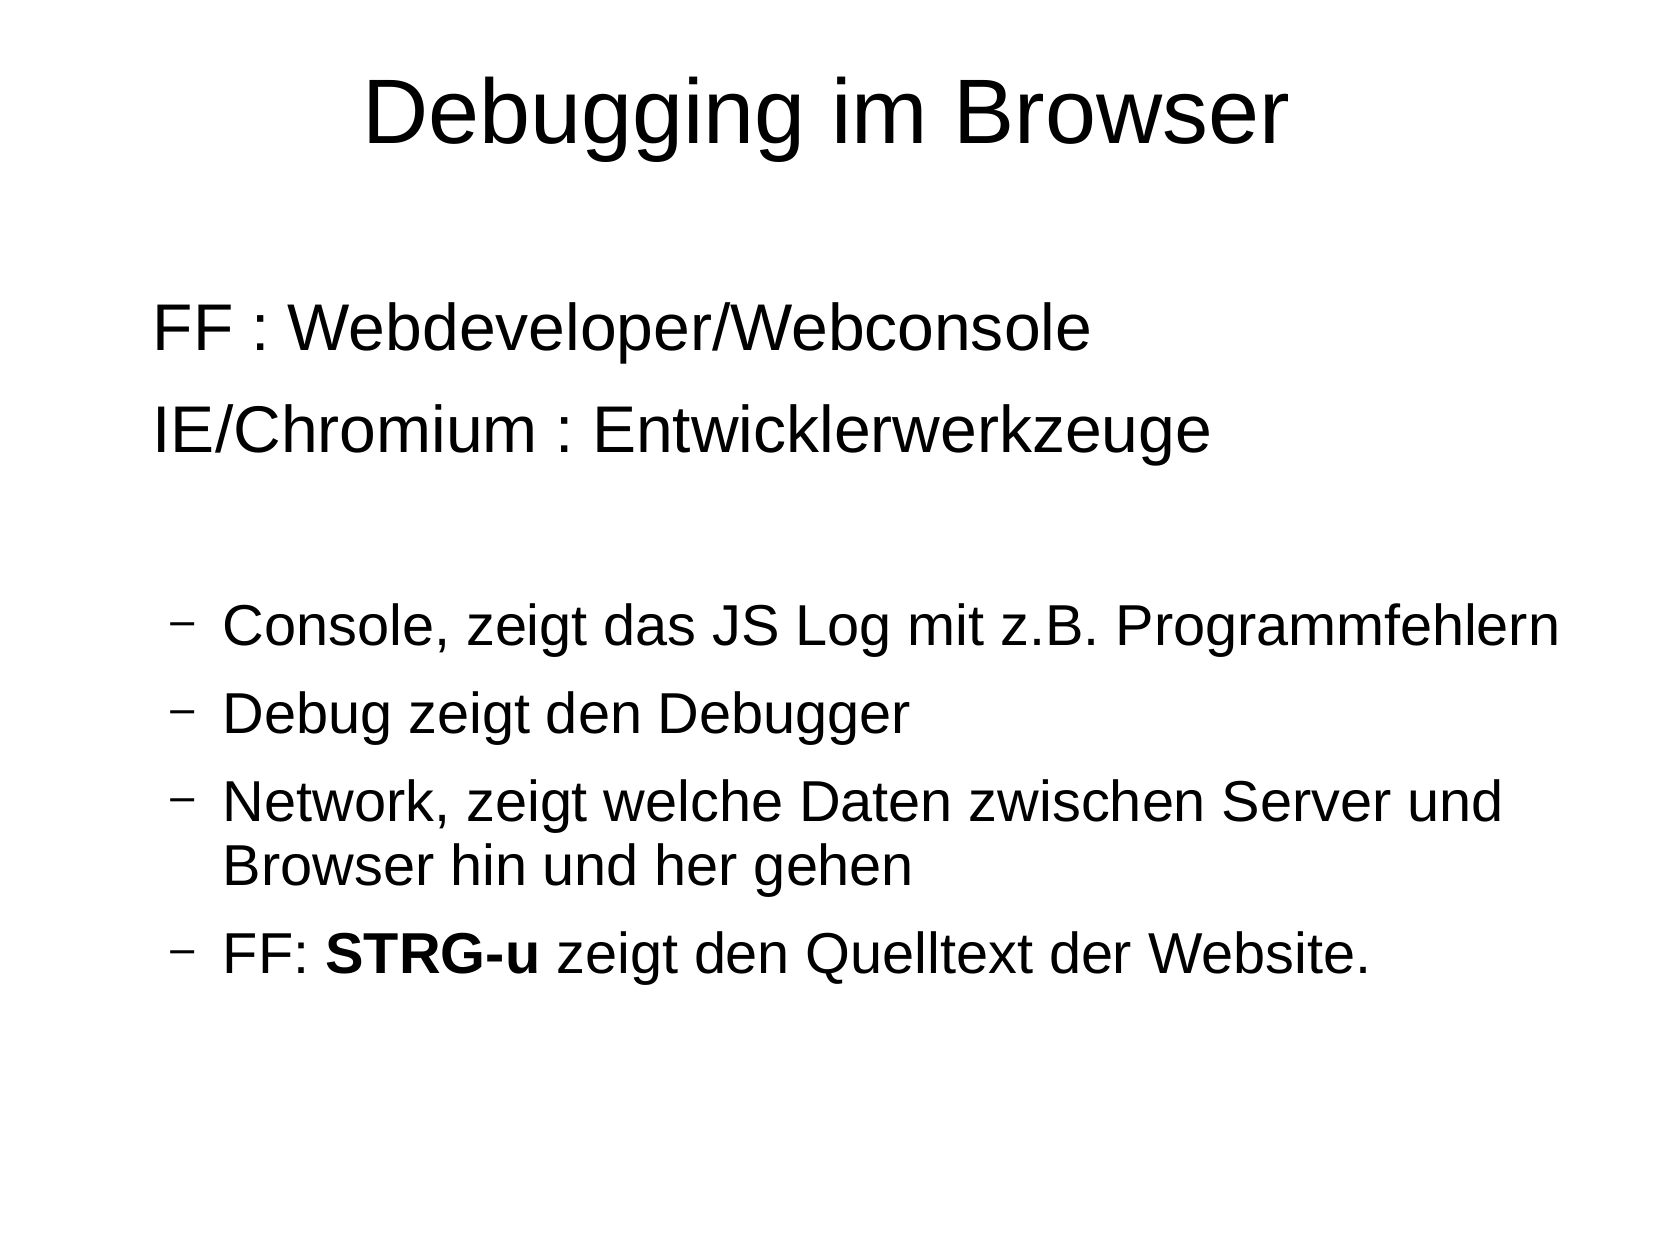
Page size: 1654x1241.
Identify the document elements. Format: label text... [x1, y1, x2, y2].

title Debugging im Browser [82, 8, 1571, 216]
list FF : Webdeveloper/Webconsole IE/Chromium : Entwicklerwerkzeuge Console, zeigt das JS Log mit z.B. Programmfehlern Debug zeigt den Debugger Network, zeigt welche Daten zwischen Server und Browser hin und her gehen FF: STRG-u zeigt den Quelltext der Website. [82, 290, 1571, 1010]
